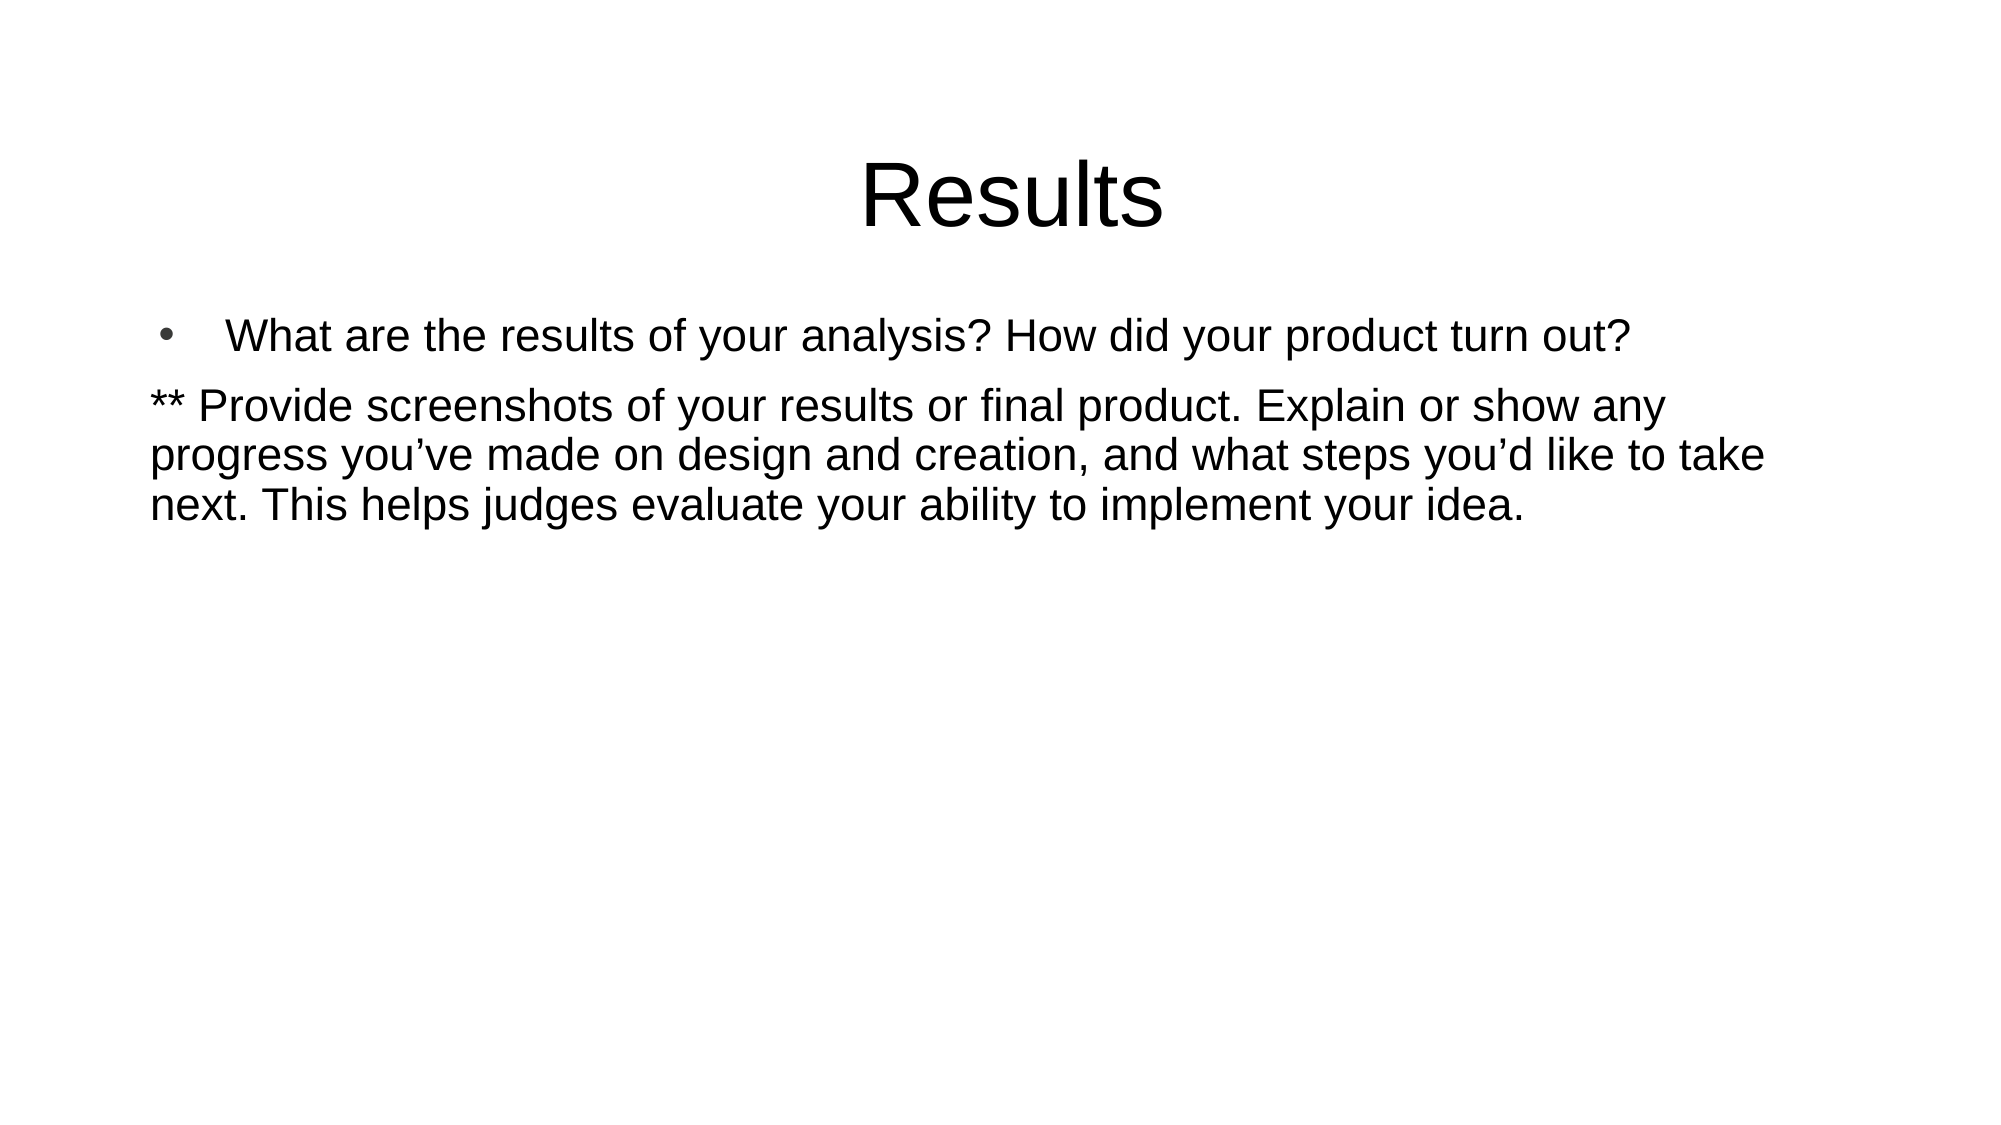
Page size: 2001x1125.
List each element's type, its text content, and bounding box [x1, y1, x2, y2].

list What are the results of your analysis? How did your product turn out? ** Provide screenshots of your results or final product. Explain or show any progress you’ve made on design and creation, and what steps you’d like to take next. This helps judges evaluate your ability to implement your idea. [135, 304, 1861, 766]
title Results [150, 104, 1876, 275]
